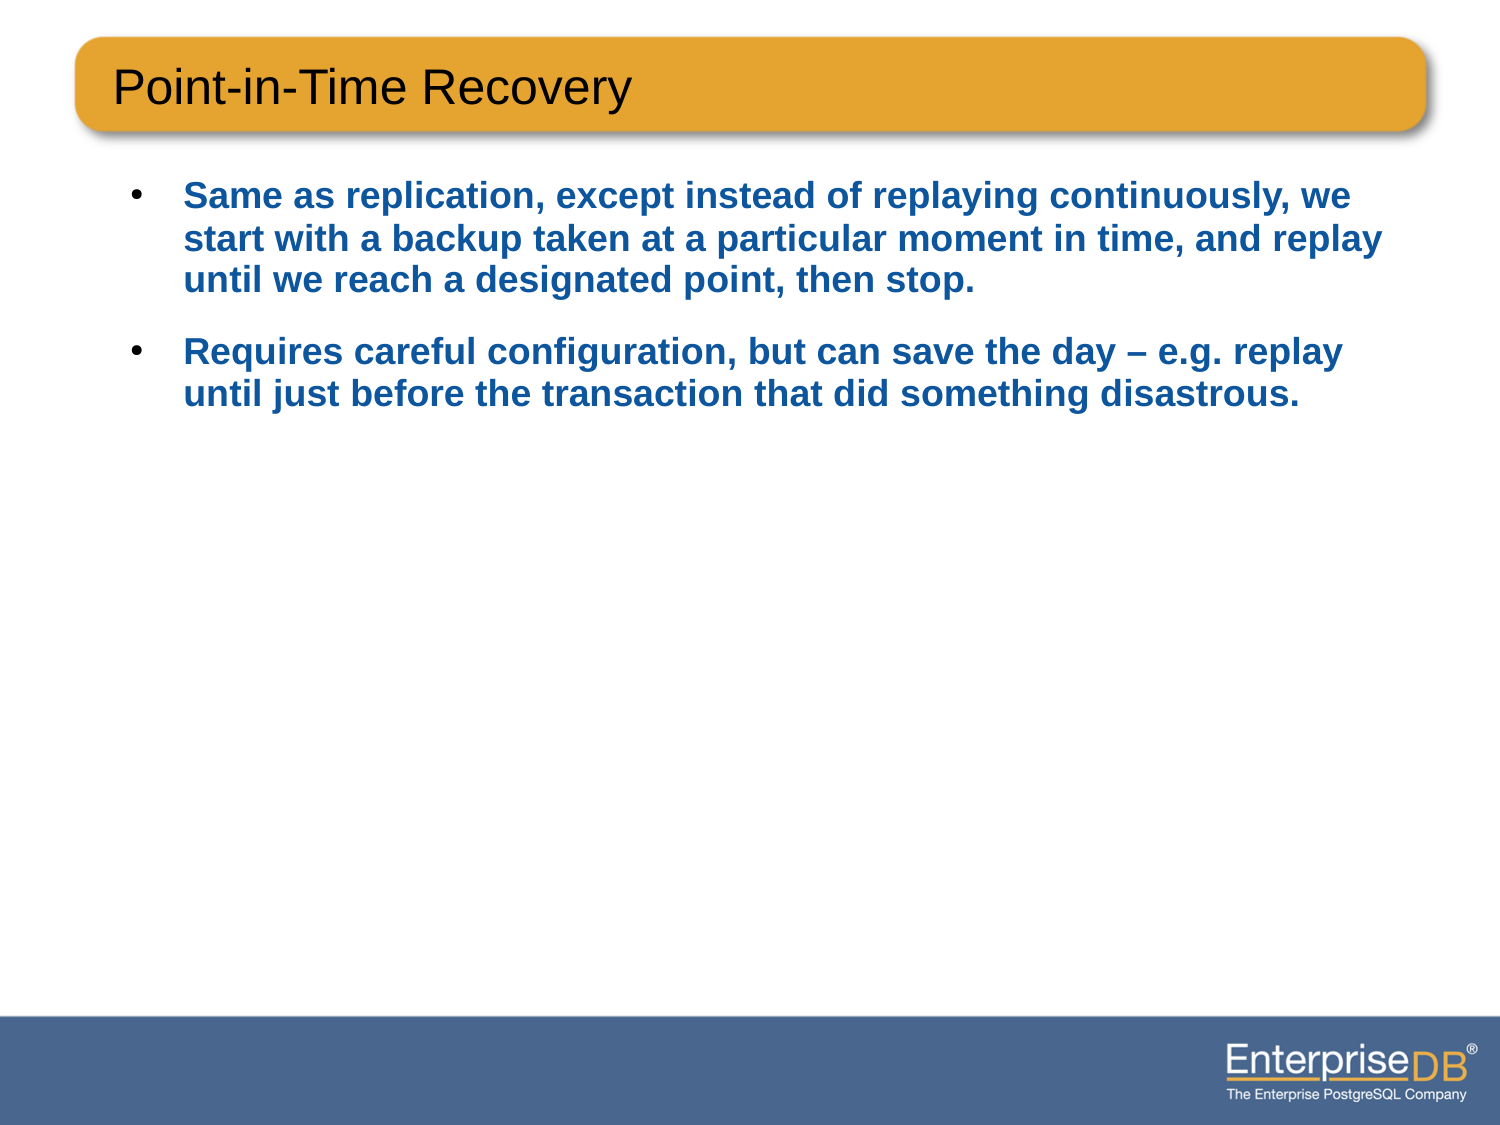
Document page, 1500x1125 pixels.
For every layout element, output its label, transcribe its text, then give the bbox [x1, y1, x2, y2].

title Point-in-Time Recovery [112, 37, 1388, 138]
picture [0, 0, 1500, 1125]
list Same as replication, except instead of replaying continuously, we start with a backup taken at a particular moment in time, and replay until we reach a designated point, then stop. Requires careful configuration, but can save the day – e.g. replay until just before the transaction that did something disastrous. [112, 174, 1388, 948]
